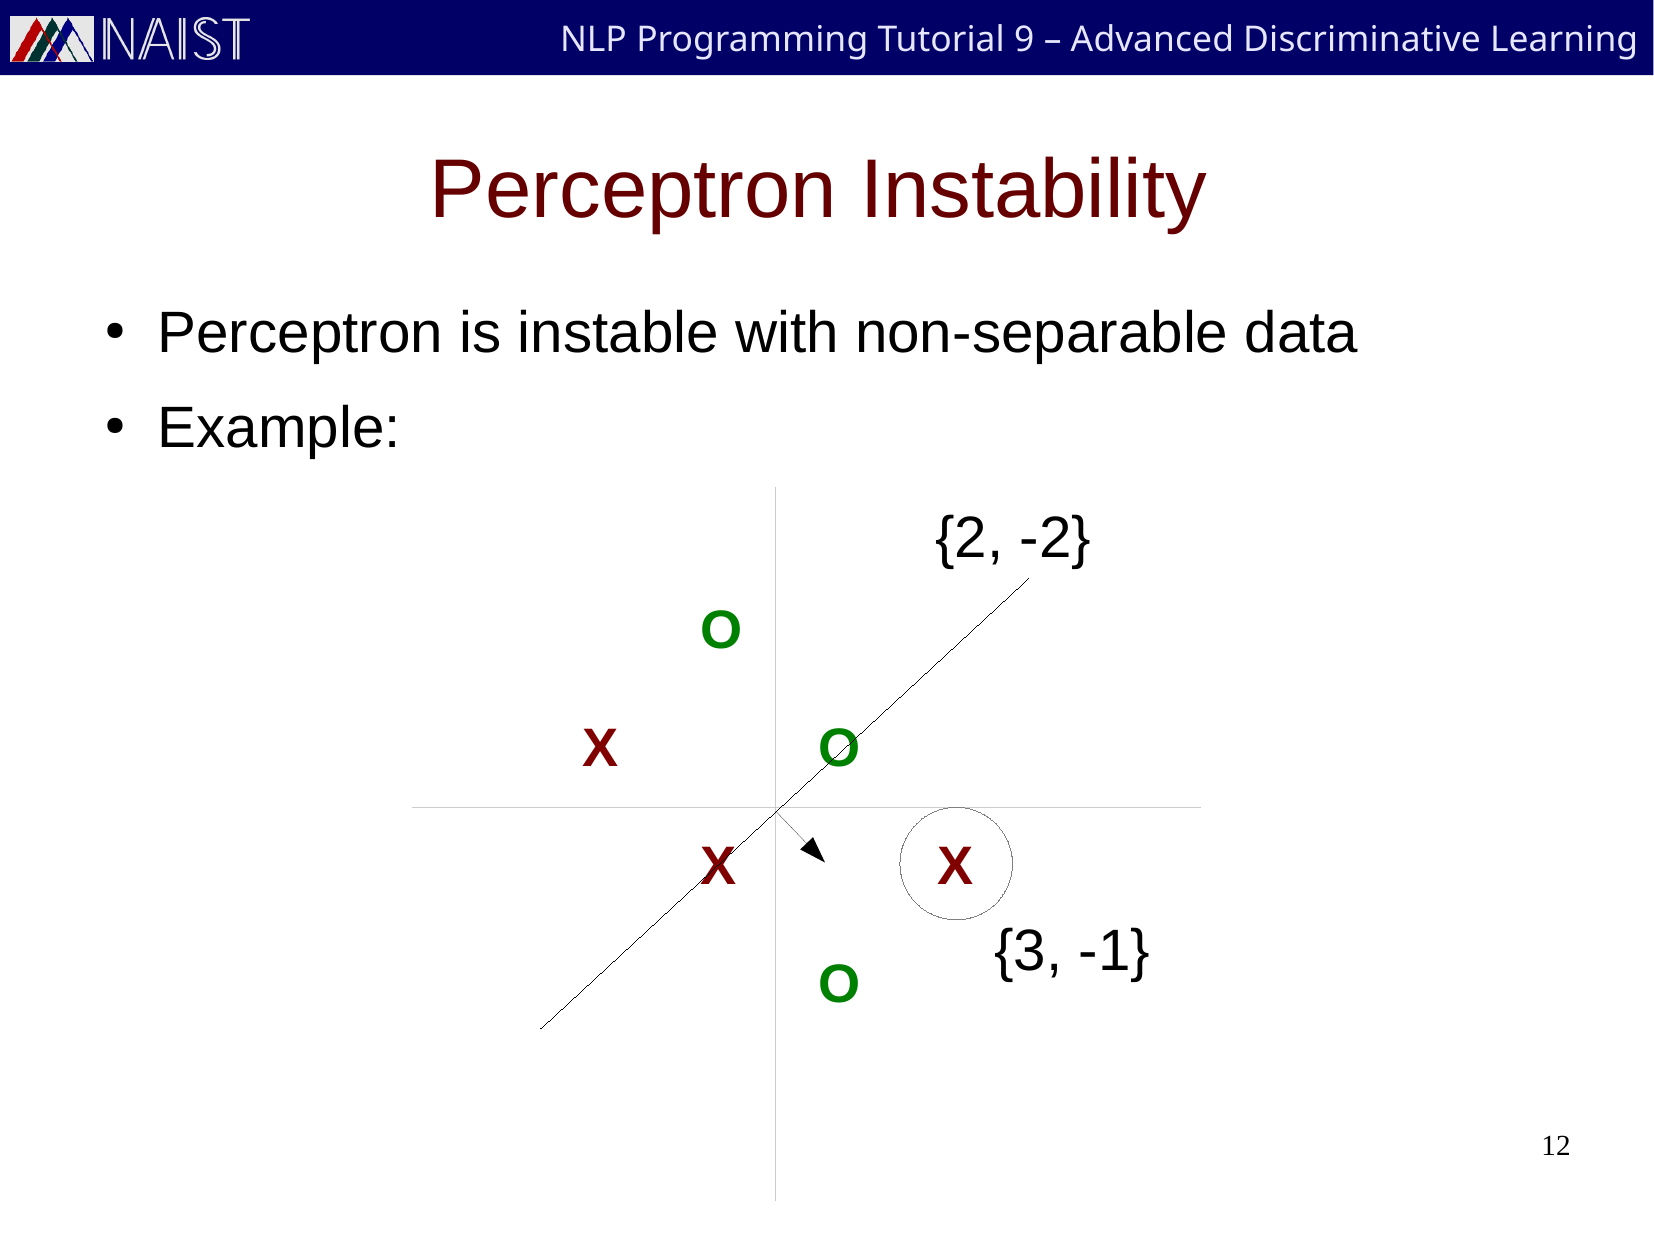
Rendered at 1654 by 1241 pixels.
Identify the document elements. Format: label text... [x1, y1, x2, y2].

picture [10, 16, 94, 62]
text_box O [686, 592, 758, 668]
list Perceptron is instable with non-separable data Example: [86, 300, 1576, 460]
text_box {3, -1} [979, 910, 1166, 991]
text_box X [567, 710, 634, 786]
text_box O [804, 710, 877, 786]
title Perceptron Instability [75, 92, 1564, 285]
picture [102, 17, 251, 60]
text_box X [686, 828, 753, 904]
text_box X [922, 828, 989, 913]
text_box O [804, 946, 877, 1022]
text_box {2, -2} [920, 496, 1107, 577]
